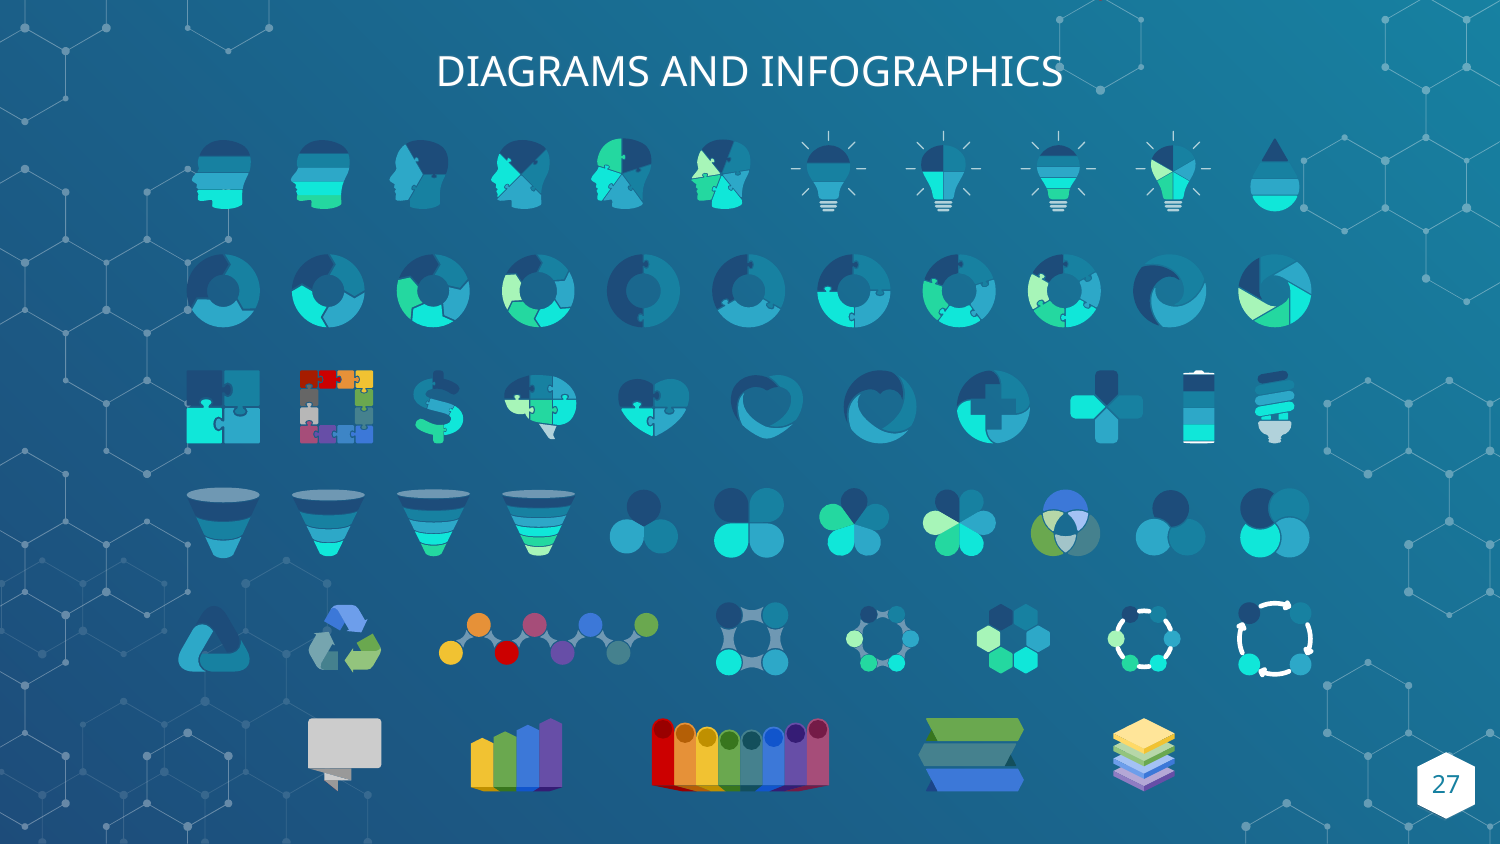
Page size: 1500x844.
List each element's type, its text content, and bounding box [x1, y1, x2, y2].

text_box [843, 370, 917, 444]
text_box [1240, 488, 1310, 558]
text_box [921, 145, 966, 200]
text_box [1036, 145, 1080, 200]
text_box [308, 718, 382, 792]
text_box [1289, 653, 1312, 676]
text_box [1014, 604, 1050, 674]
text_box [291, 489, 365, 557]
text_box [618, 378, 690, 437]
text_box [848, 188, 856, 196]
text_box [976, 604, 1013, 674]
text_box [730, 375, 803, 439]
text_box [817, 254, 891, 328]
text_box [691, 139, 751, 209]
slide_number <número> [1417, 752, 1475, 819]
text_box [918, 743, 1017, 767]
text_box [926, 768, 1024, 792]
text_box [1113, 718, 1175, 792]
text_box [916, 141, 924, 150]
text_box [178, 605, 250, 672]
text_box [848, 141, 856, 150]
text_box [291, 254, 365, 328]
text_box [934, 201, 953, 212]
text_box [712, 254, 786, 328]
text_box [1027, 254, 1101, 328]
text_box [1030, 489, 1101, 557]
text_box [396, 254, 470, 328]
text_box [591, 138, 652, 209]
text_box [308, 631, 338, 670]
text_box [1149, 605, 1167, 624]
text_box [186, 254, 260, 328]
text_box [963, 188, 971, 196]
text_box [502, 254, 575, 328]
text_box [1192, 188, 1201, 196]
text_box [300, 370, 374, 444]
text_box [715, 602, 789, 676]
text_box [1031, 141, 1039, 150]
text_box [1192, 141, 1201, 150]
text_box [290, 140, 350, 209]
text_box [186, 370, 260, 444]
text_box [470, 718, 563, 792]
text_box [1252, 138, 1298, 178]
text_box [1254, 370, 1295, 444]
text_box [714, 487, 784, 558]
text_box [819, 201, 838, 212]
text_box [819, 488, 890, 556]
text_box [1150, 145, 1196, 200]
text_box [1121, 605, 1139, 624]
text_box [191, 140, 251, 209]
text_box [389, 140, 449, 209]
text_box [606, 254, 680, 328]
text_box [1164, 201, 1183, 212]
text_box [609, 489, 678, 554]
text_box [413, 370, 464, 444]
text_box [1163, 630, 1181, 648]
text_box [1146, 141, 1154, 150]
text_box [922, 489, 996, 557]
text_box [845, 605, 920, 672]
text_box [1121, 654, 1139, 672]
text_box [1149, 654, 1167, 672]
text_box [1070, 370, 1143, 444]
text_box [396, 489, 471, 557]
text_box [651, 718, 830, 792]
text_box [1135, 490, 1206, 556]
text_box [916, 188, 924, 196]
text_box [502, 489, 576, 556]
text_box [1238, 653, 1261, 676]
text_box [1077, 141, 1086, 150]
text_box [491, 139, 550, 209]
text_box [1238, 254, 1312, 328]
text_box [1146, 188, 1154, 196]
text_box [344, 633, 382, 673]
text_box [1250, 179, 1300, 212]
text_box [1133, 254, 1207, 328]
text_box [926, 718, 1024, 742]
text_box [1238, 602, 1261, 625]
text_box [1077, 188, 1086, 196]
text_box [801, 141, 809, 150]
text_box [956, 370, 1030, 444]
text_box [962, 141, 971, 150]
text_box [806, 145, 851, 200]
text_box [801, 188, 810, 196]
text_box [1107, 630, 1125, 648]
text_box [1031, 188, 1039, 196]
text_box [1183, 370, 1215, 444]
text_box [922, 254, 996, 328]
text_box [1049, 201, 1068, 212]
text_box [324, 604, 368, 633]
text_box [438, 612, 659, 665]
text_box [1289, 602, 1312, 625]
text_box [504, 374, 577, 440]
text_box [186, 487, 260, 559]
title DIAGRAMS AND INFOGRAPHICS [140, 40, 1360, 106]
